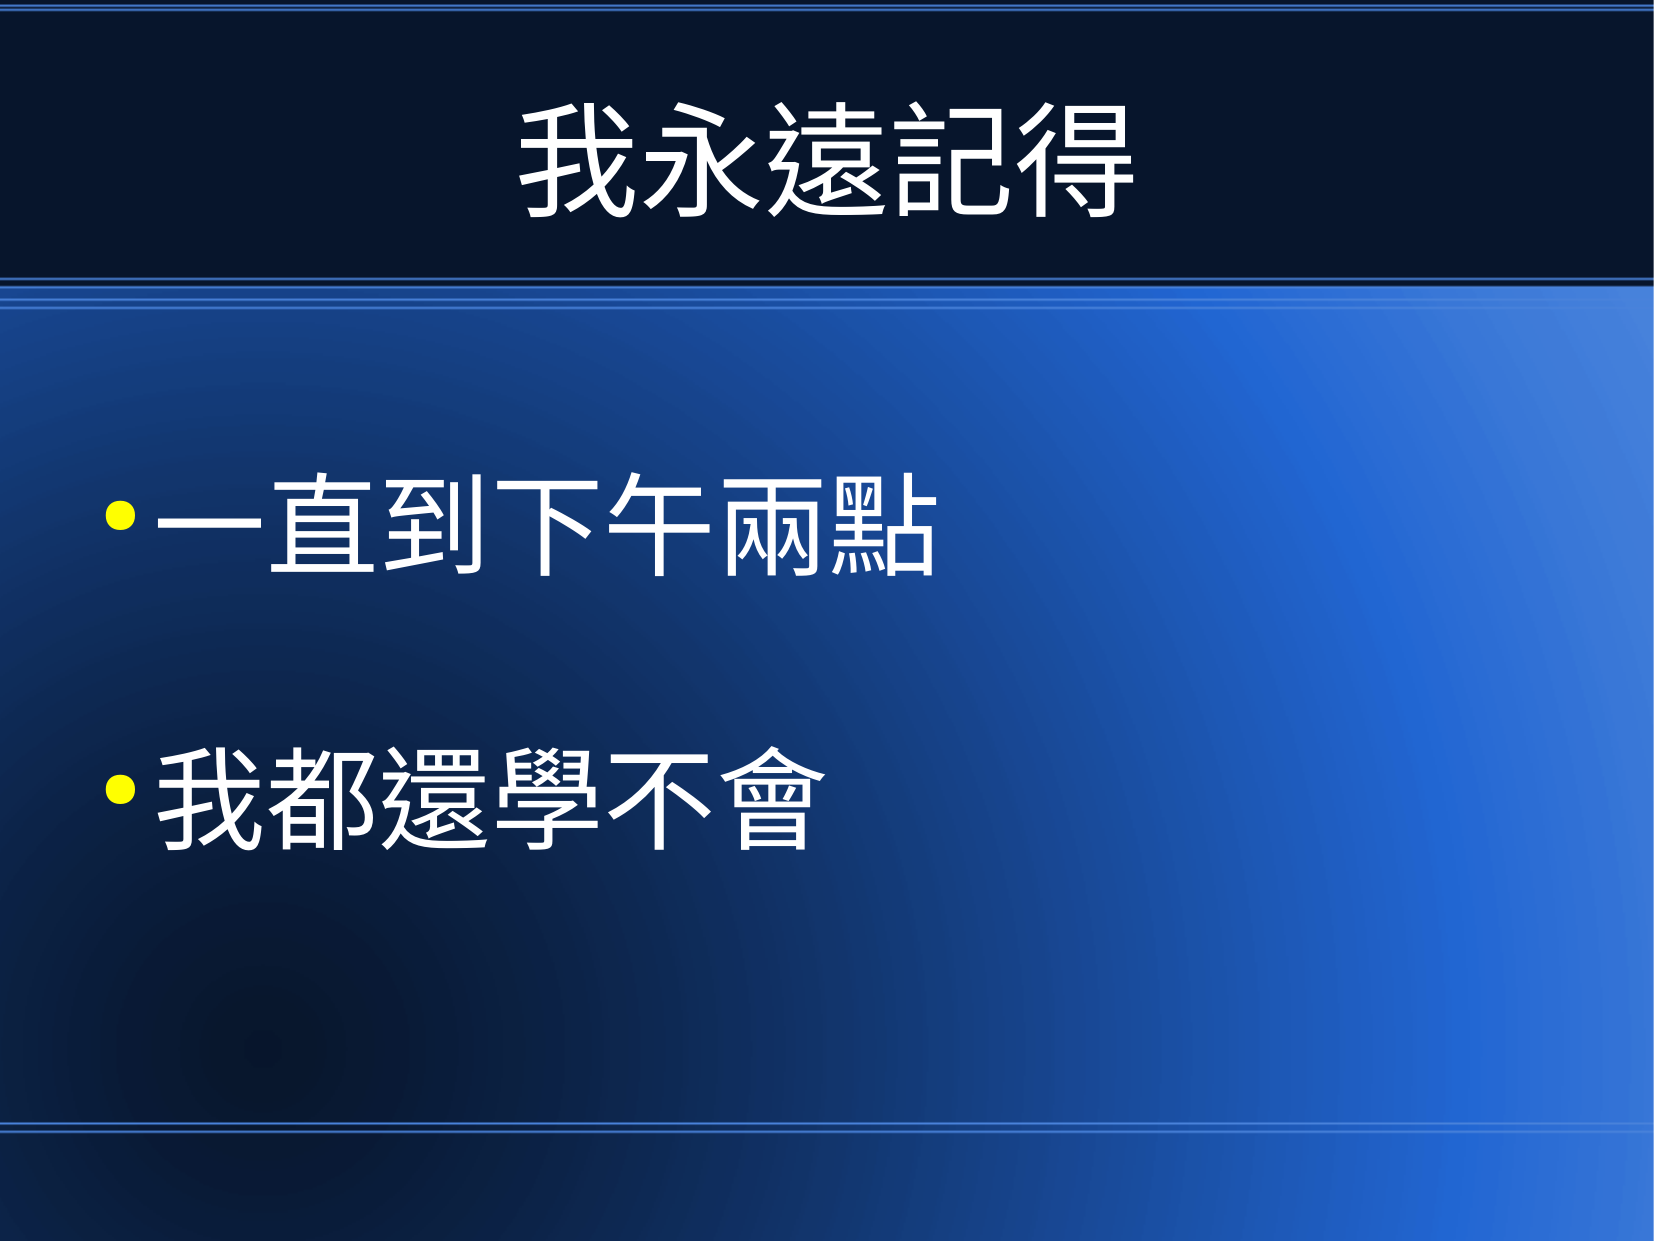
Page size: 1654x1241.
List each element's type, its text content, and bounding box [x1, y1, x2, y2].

list 一直到下午兩點 我都還學不會 [82, 355, 1571, 1241]
picture [0, 0, 1654, 1241]
title 我永遠記得 [82, 49, 1571, 257]
